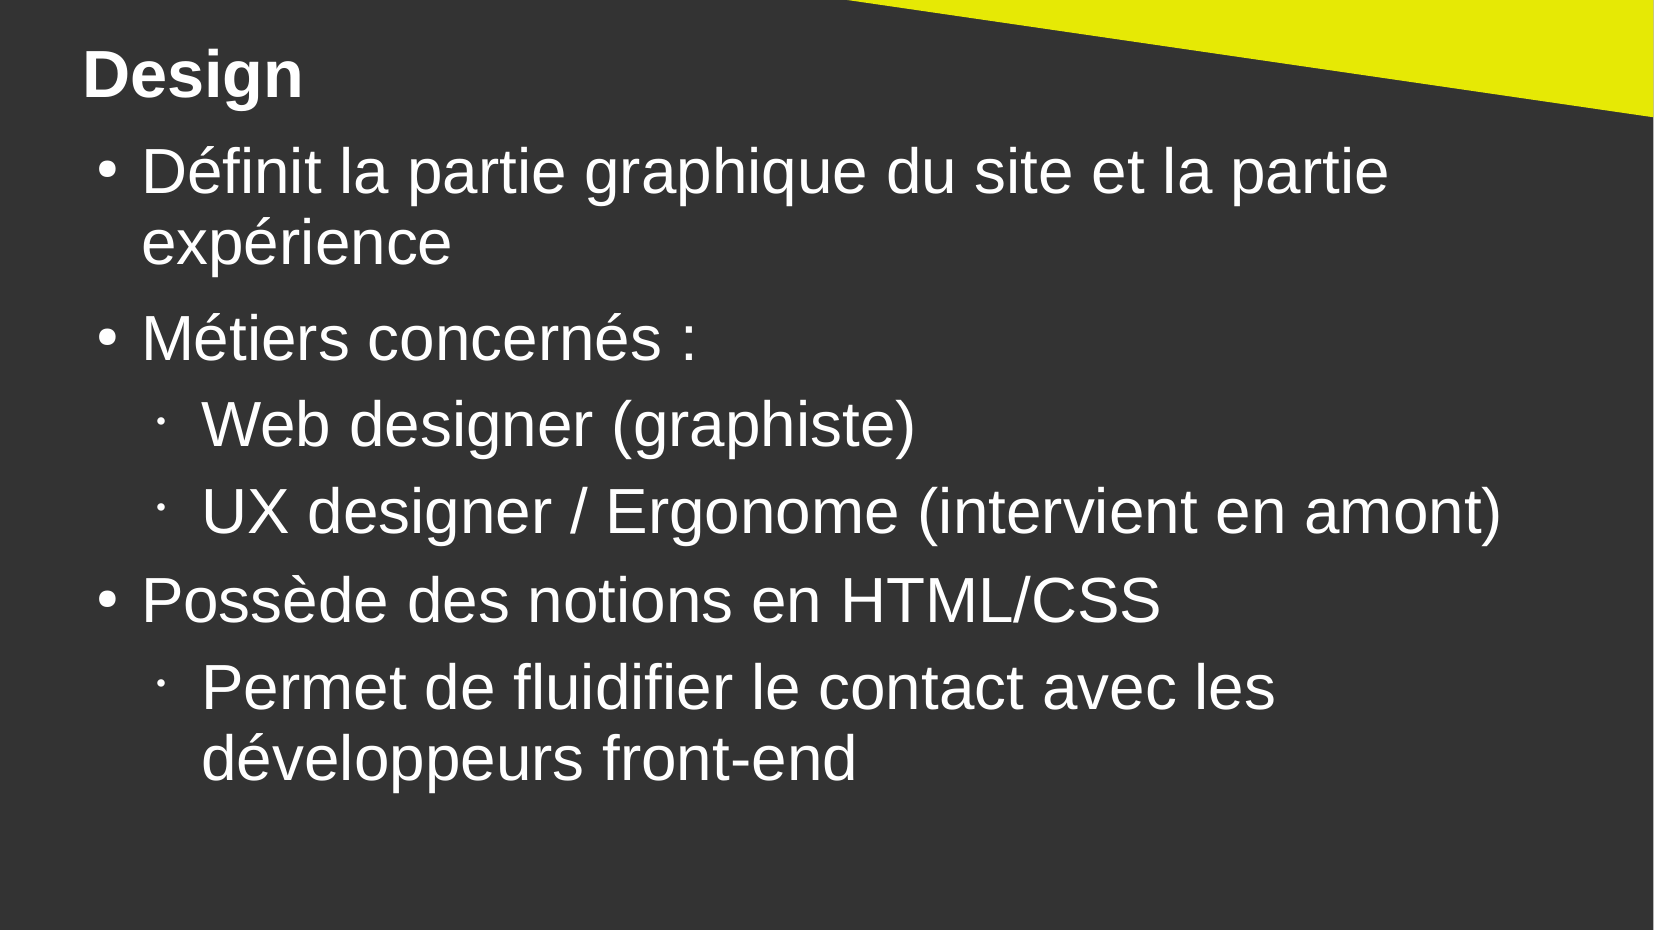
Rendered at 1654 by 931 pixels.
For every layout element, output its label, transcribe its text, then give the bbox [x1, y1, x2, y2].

title Design [82, 37, 1571, 114]
list Définit la partie graphique du site et la partie expérience Métiers concernés : Web designer (graphiste) UX designer / Ergonome (intervient en amont) Possède des notions en HTML/CSS Permet de fluidifier le contact avec les développeurs front-end [80, 135, 1548, 804]
text_box [847, 0, 1654, 118]
